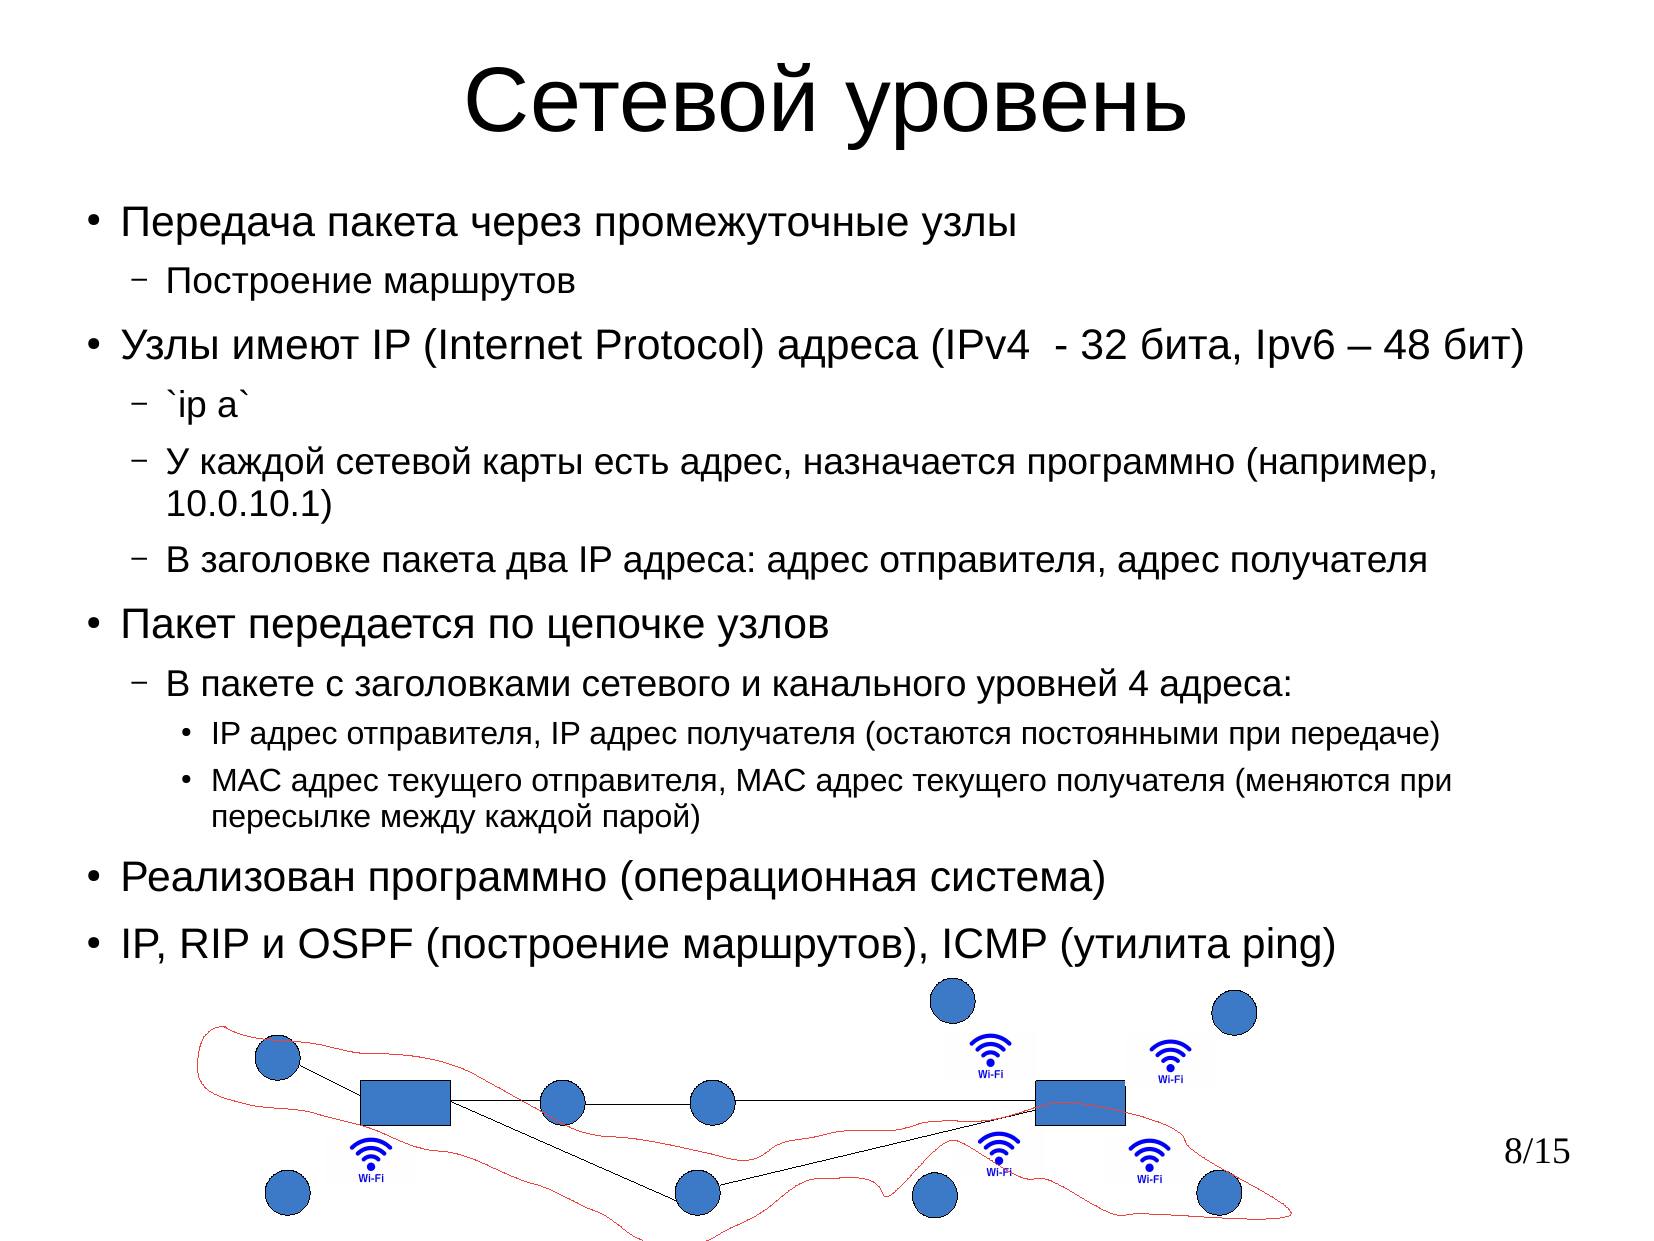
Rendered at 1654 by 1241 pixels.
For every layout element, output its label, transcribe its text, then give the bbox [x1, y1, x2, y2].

title Сетевой уровень [82, 34, 1571, 166]
text_box [1211, 990, 1257, 1036]
text_box [1196, 1170, 1242, 1216]
picture [945, 1029, 1036, 1081]
text_box [675, 1170, 721, 1216]
text_box [360, 1080, 451, 1126]
list Передача пакета через промежуточные узлы Построение маршрутов Узлы имеют IP (Internet Protocol) адреса (IPv4 - 32 бита, Ipv6 – 48 бит) `ip a` У каждой сетевой карты есть адрес, назначается программно (например, 10.0.10.1) В заголовке пакета два IP адреса: адрес отправителя, адрес получателя Пакет передается по цепочке узлов В пакете с заголовками сетевого и канального уровней 4 адреса: IP адрес отправителя, IP адрес получателя (остаются постоянными при передаче) MAC адрес текущего отправителя, MAC aдрес текущего получателя (меняются при пересылке между каждой парой) Реализован программно (операционная система) IP, RIP и OSPF (построение маршрутов), ICMP (утилита ping) [75, 197, 1531, 1023]
text_box [930, 978, 976, 1024]
text_box [265, 1170, 311, 1216]
picture [325, 1133, 417, 1185]
text_box [540, 1080, 586, 1126]
picture [953, 1127, 1045, 1179]
text_box [690, 1080, 736, 1126]
text_box [912, 1172, 958, 1218]
text_box [1035, 1080, 1126, 1126]
picture [1104, 1134, 1195, 1186]
picture [1125, 1035, 1216, 1086]
text_box [255, 1035, 301, 1081]
